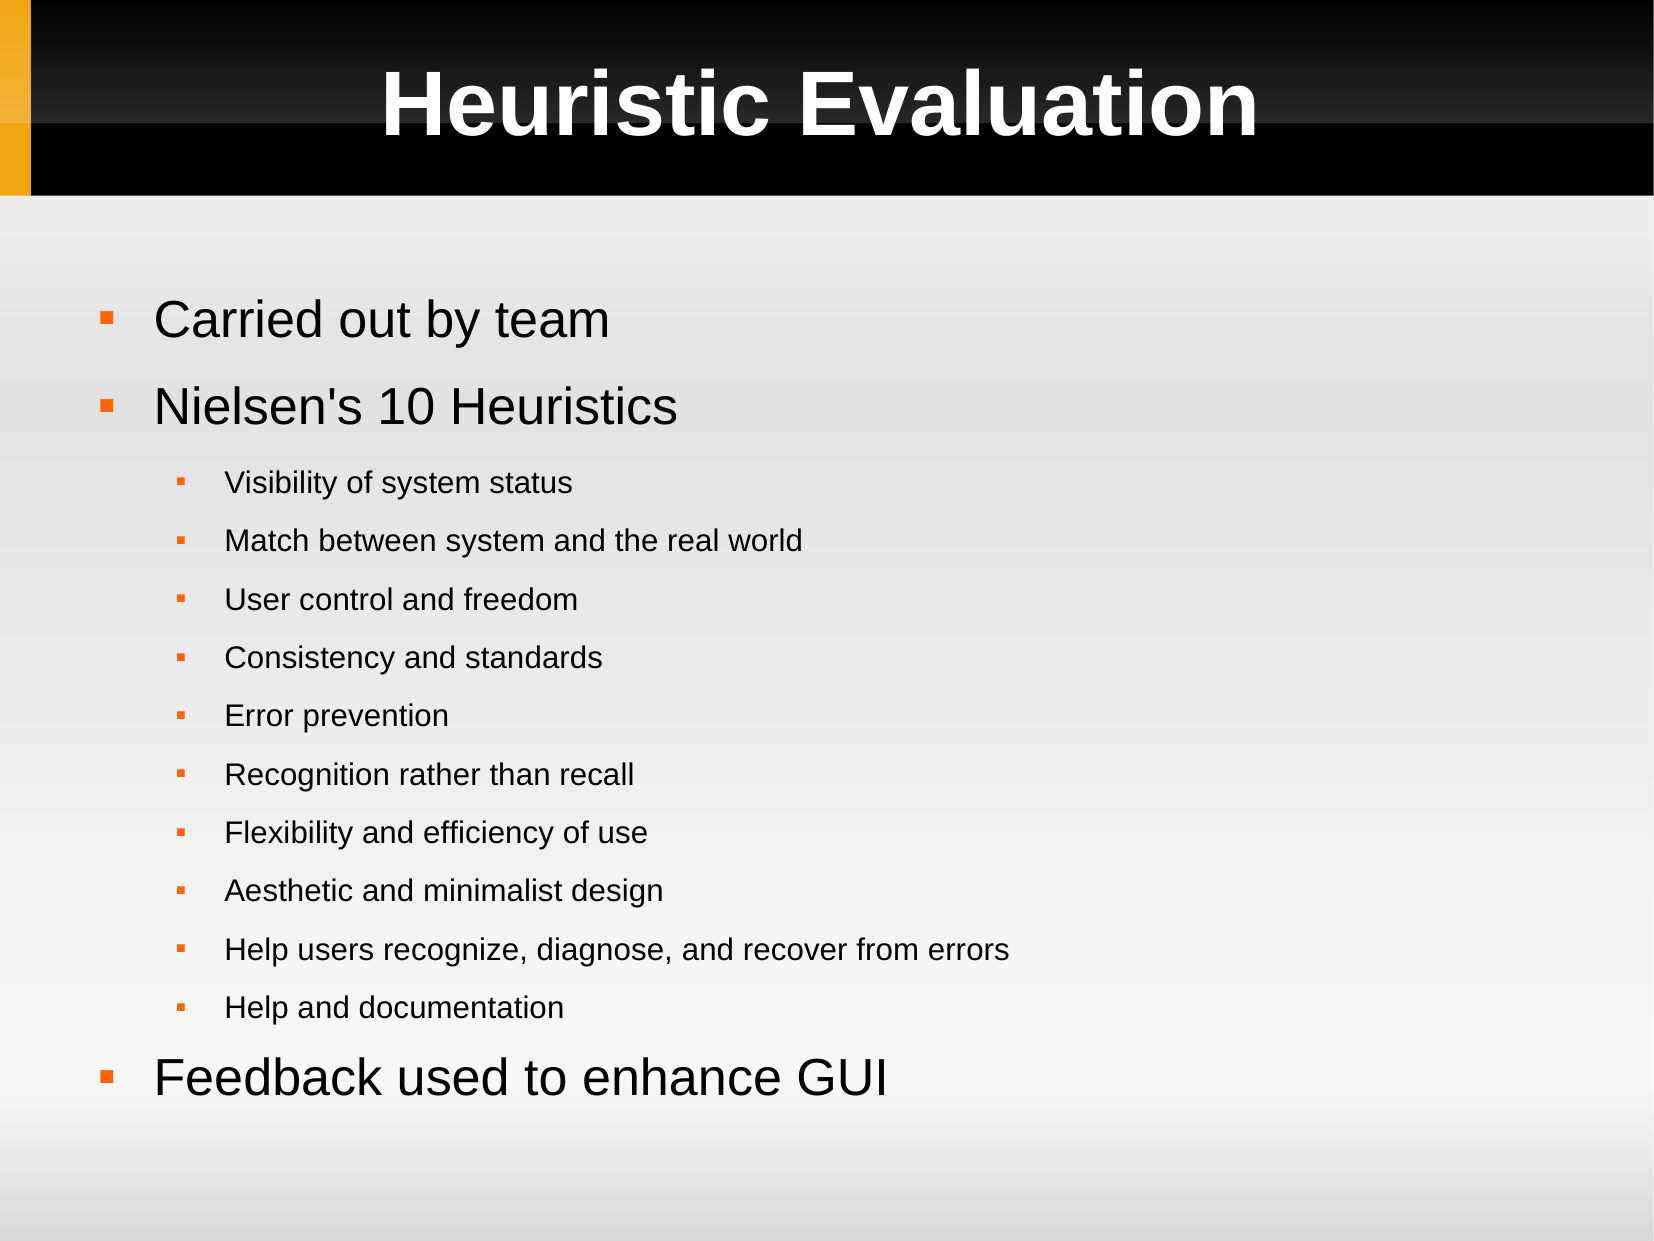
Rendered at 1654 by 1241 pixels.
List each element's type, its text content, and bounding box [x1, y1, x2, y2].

title Heuristic Evaluation [76, 0, 1565, 208]
list Carried out by team Nielsen's 10 Heuristics Visibility of system status Match between system and the real world User control and freedom Consistency and standards Error prevention Recognition rather than recall Flexibility and efficiency of use Aesthetic and minimalist design Help users recognize, diagnose, and recover from errors Help and documentation Feedback used to enhance GUI [82, 290, 1571, 1109]
picture [0, 0, 1654, 1241]
